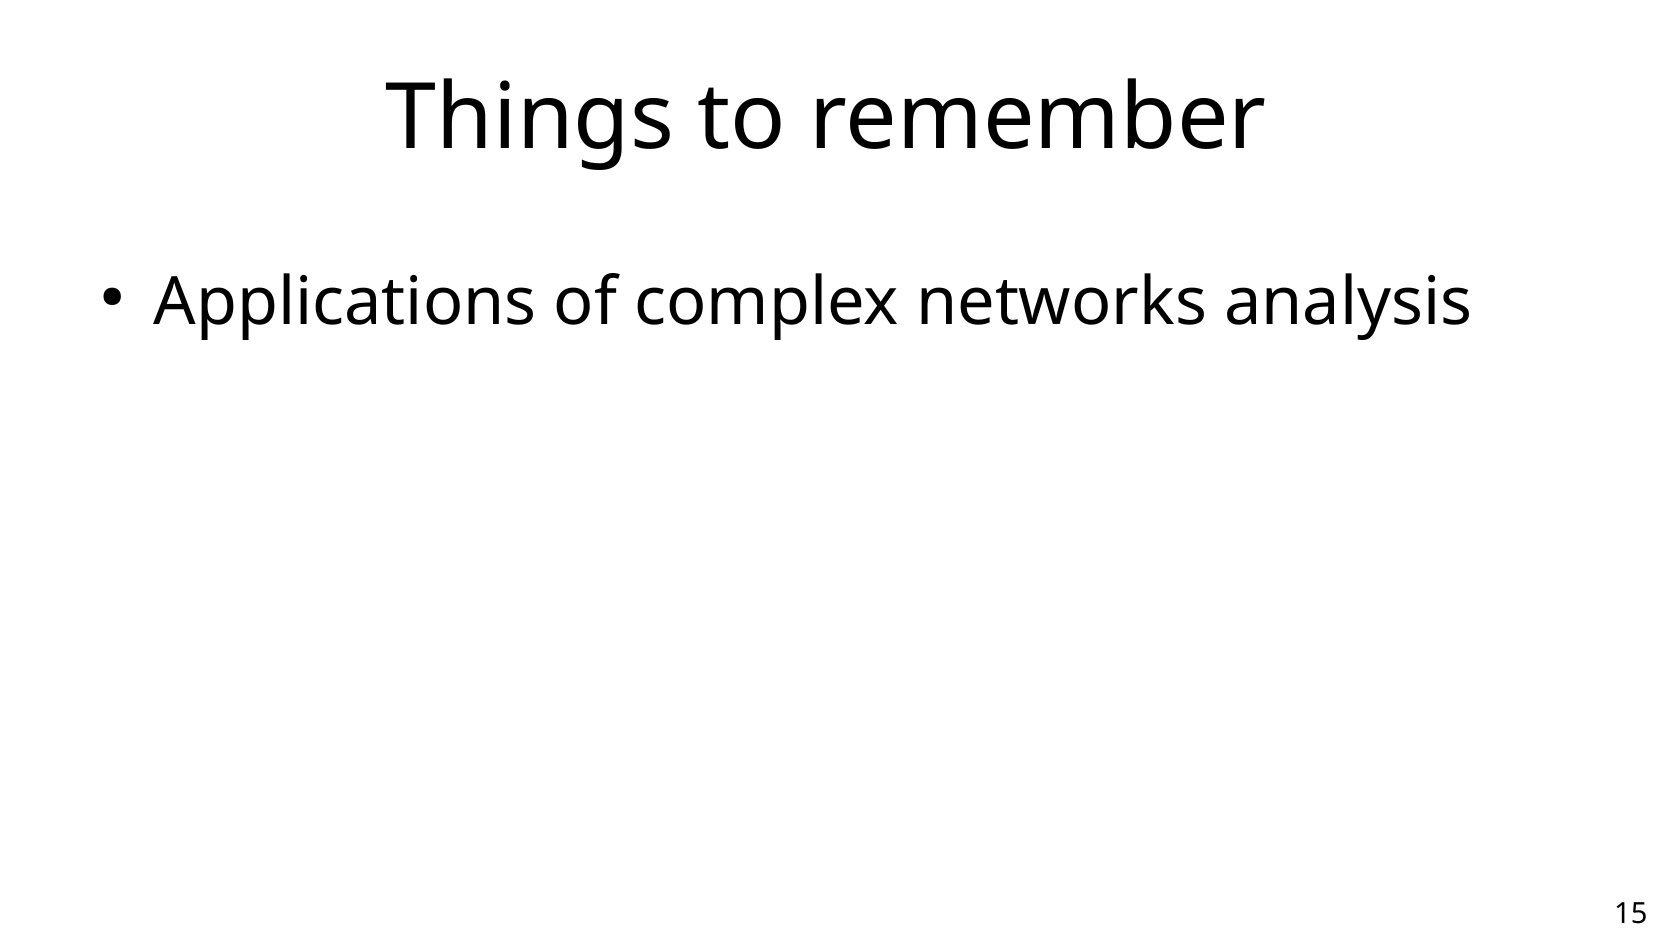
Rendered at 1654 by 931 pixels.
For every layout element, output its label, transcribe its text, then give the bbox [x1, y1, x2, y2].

list Applications of complex networks analysis [82, 253, 1571, 793]
title Things to remember [82, 1, 1571, 226]
